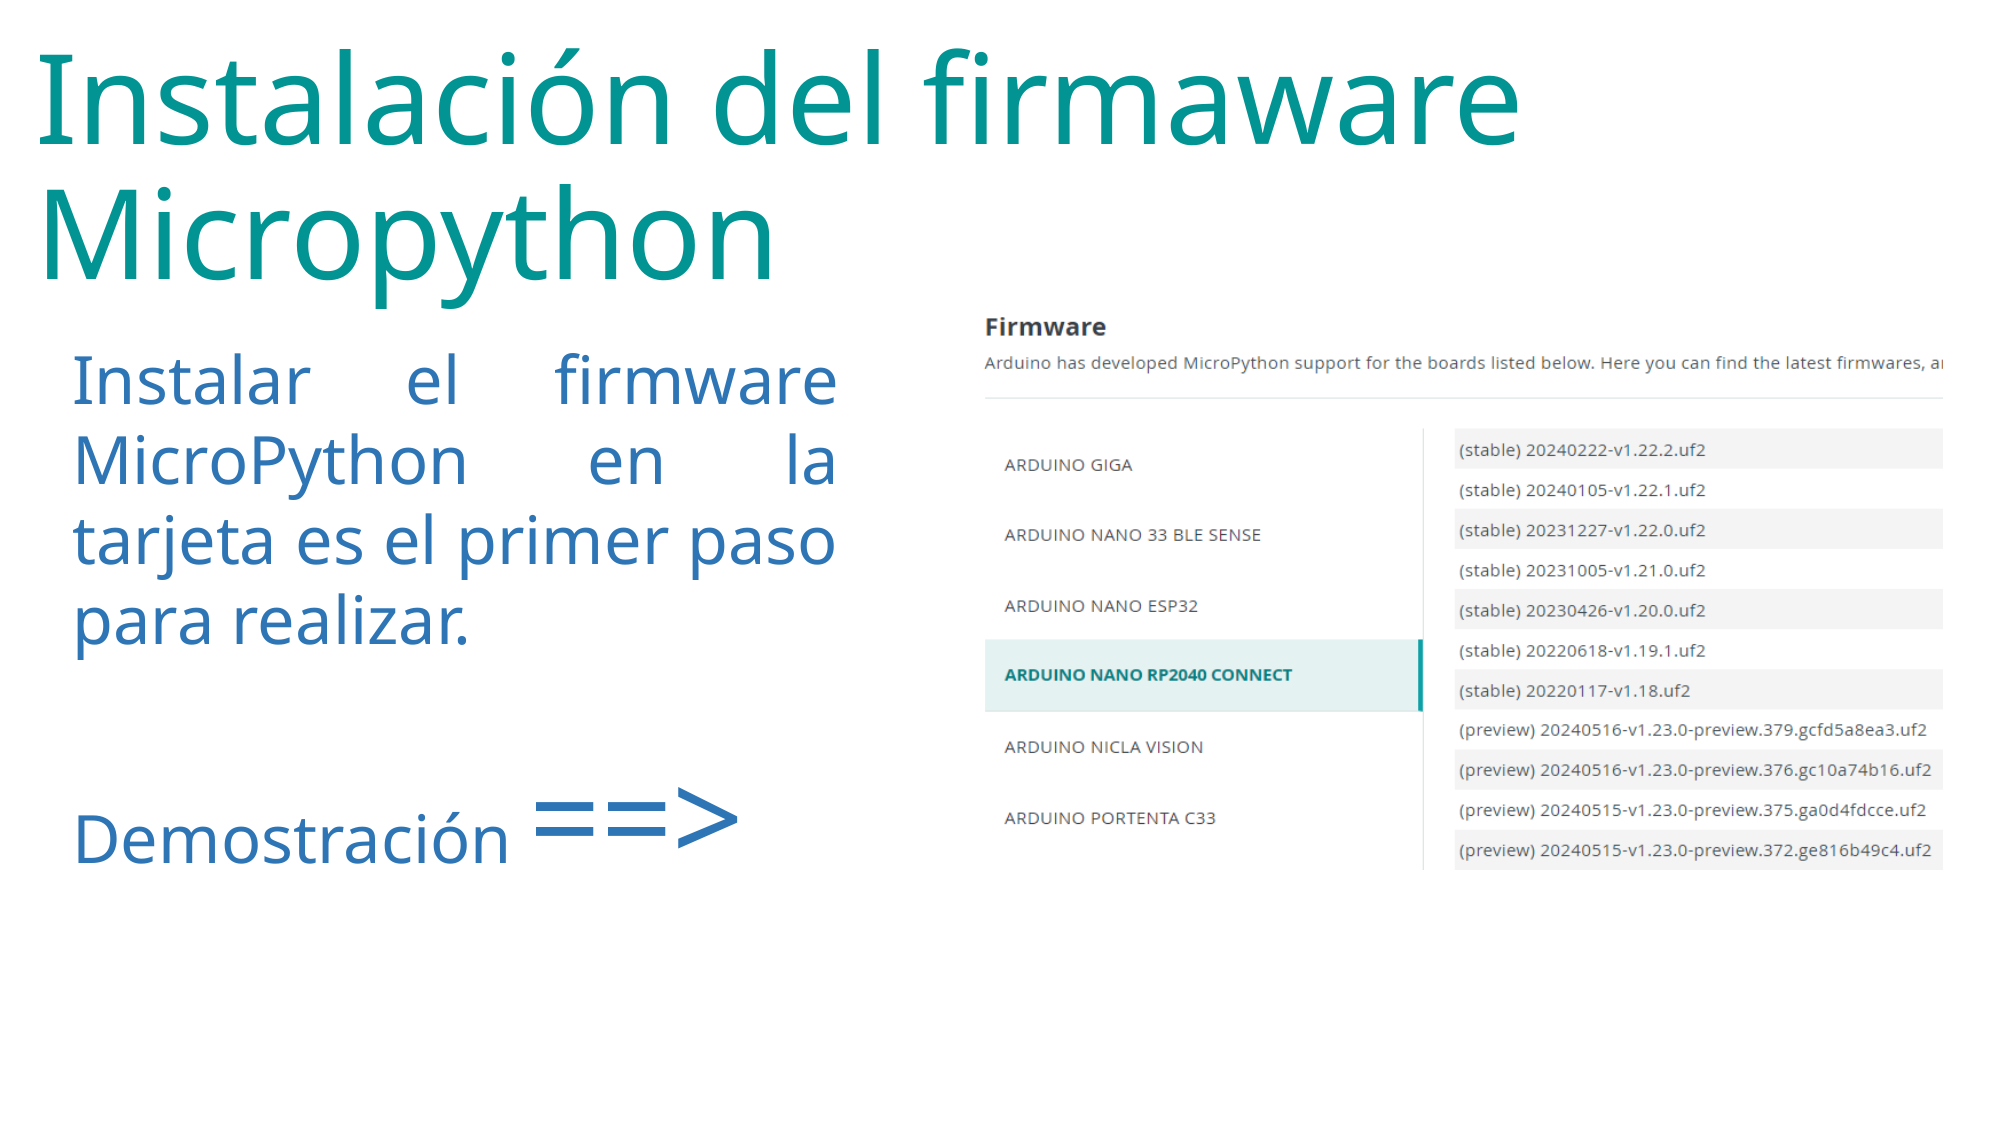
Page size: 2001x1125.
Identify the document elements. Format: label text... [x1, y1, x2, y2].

title Instalación del firmaware Micropython [19, 29, 1943, 250]
text_box Instalar el firmware MicroPython en la tarjeta es el primer paso para realizar. Demostración ==> [57, 330, 855, 902]
picture [976, 307, 1943, 870]
